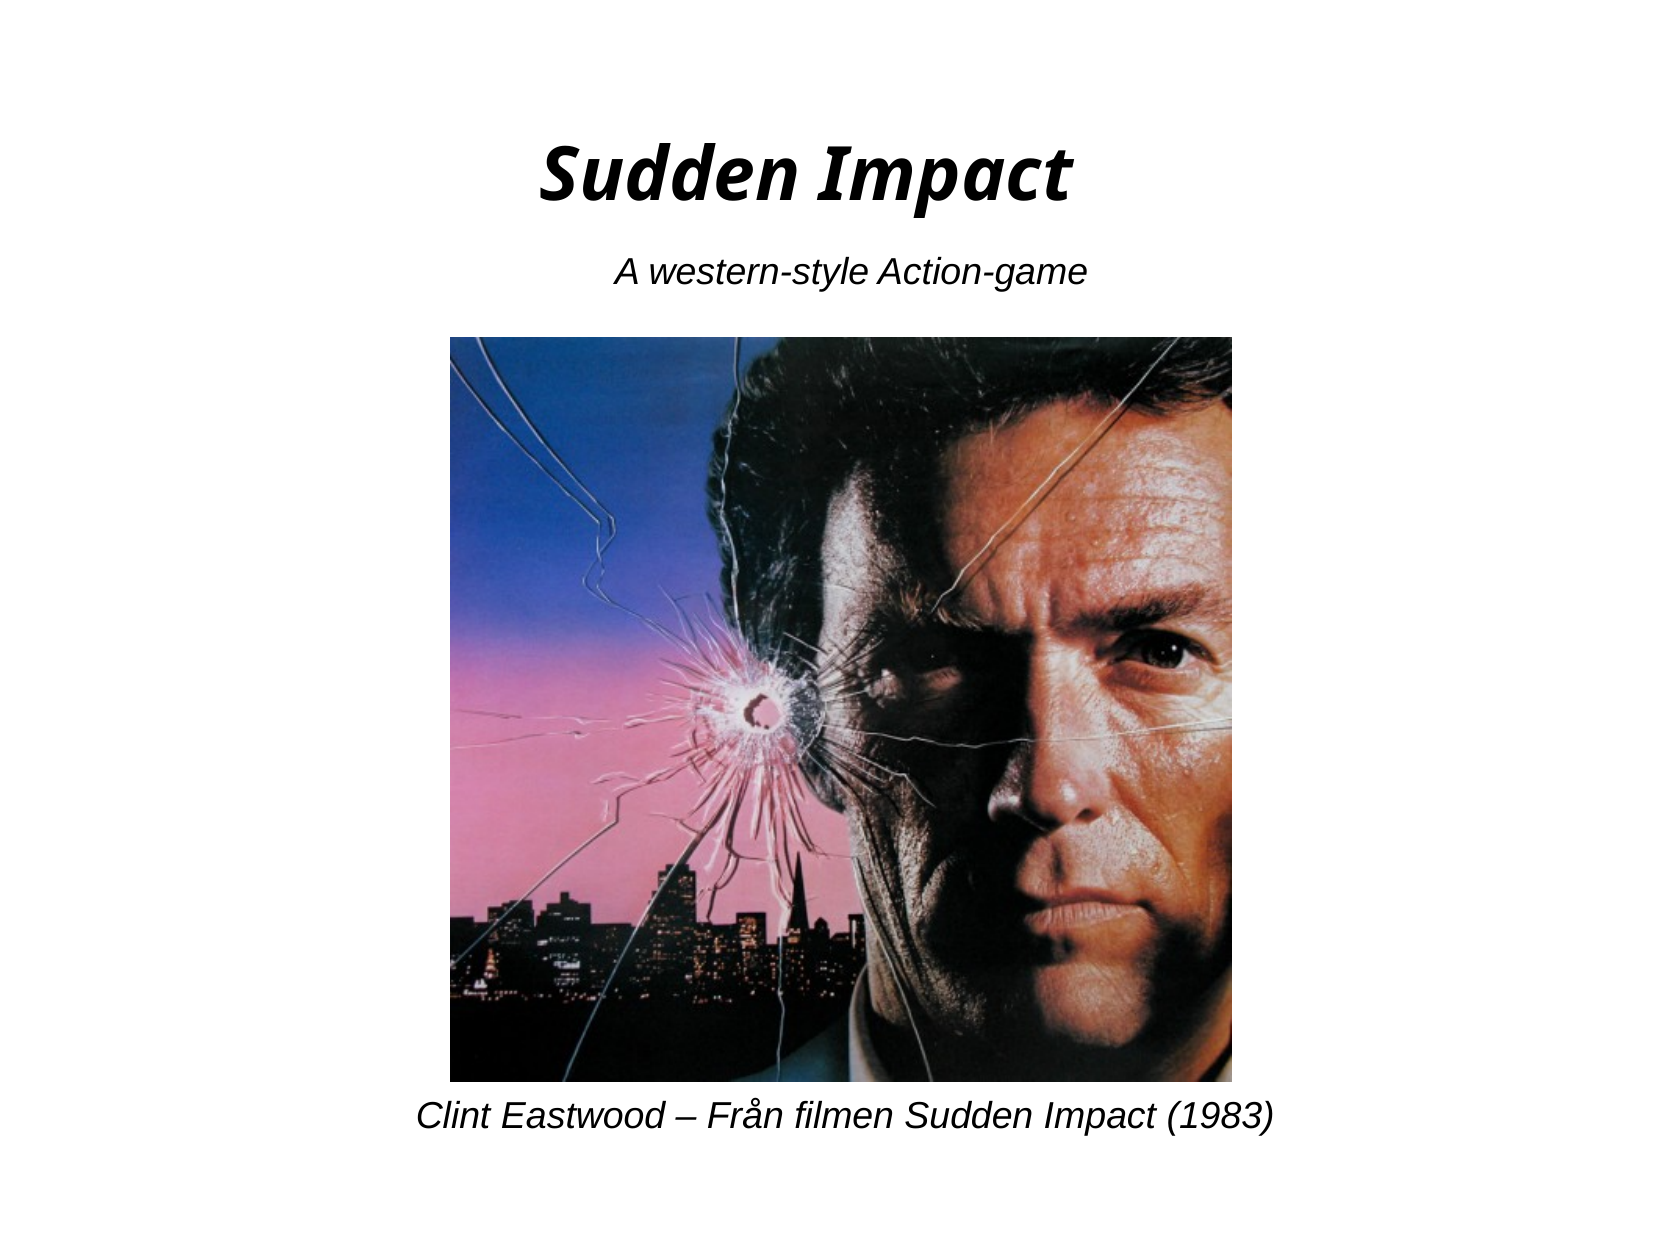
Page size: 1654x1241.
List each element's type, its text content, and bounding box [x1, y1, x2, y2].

text_box Sudden Impact [150, 112, 1463, 213]
picture [450, 337, 1232, 1082]
text_box A western-style Action-game [600, 243, 1654, 301]
text_box Clint Eastwood – Från filmen Sudden Impact (1983) [400, 1087, 1489, 1145]
